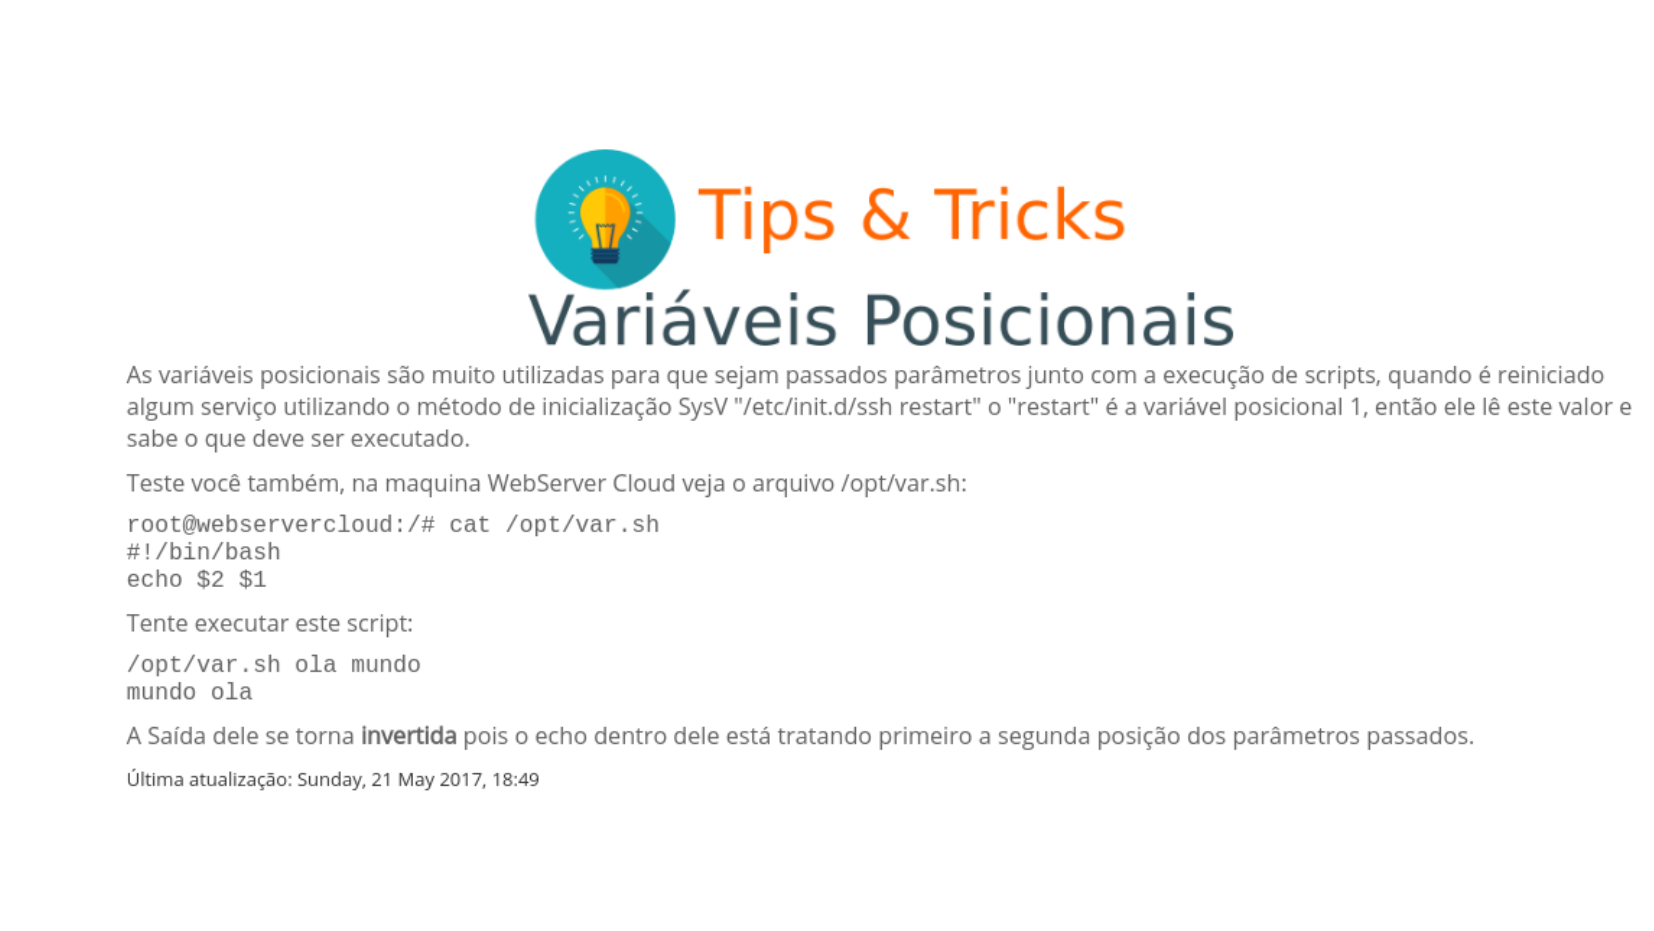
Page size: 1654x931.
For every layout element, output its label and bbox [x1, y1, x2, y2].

picture [0, 138, 1654, 792]
